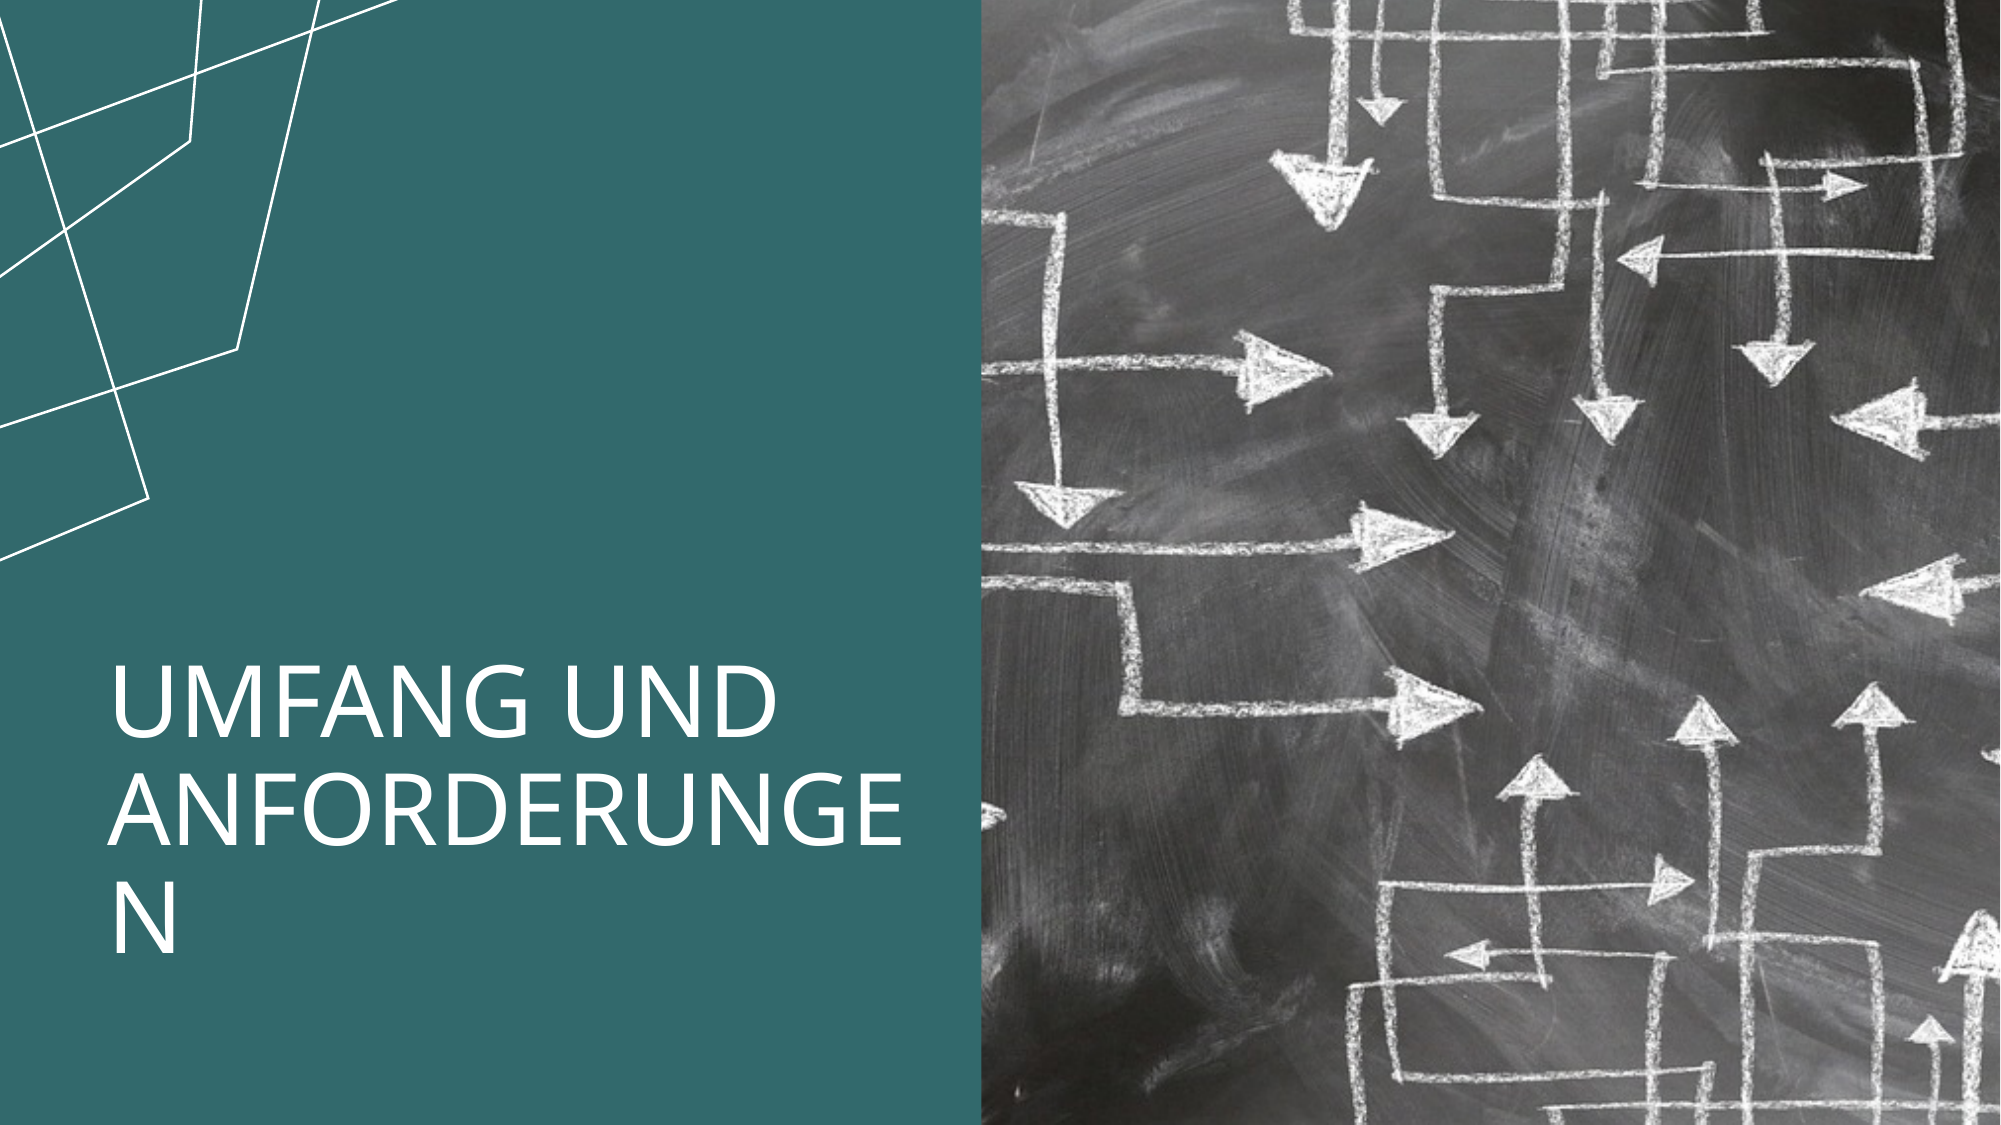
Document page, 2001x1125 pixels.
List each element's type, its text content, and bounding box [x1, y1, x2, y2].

title Umfang und Anforderungen [92, 429, 943, 983]
picture [981, 0, 2000, 1125]
